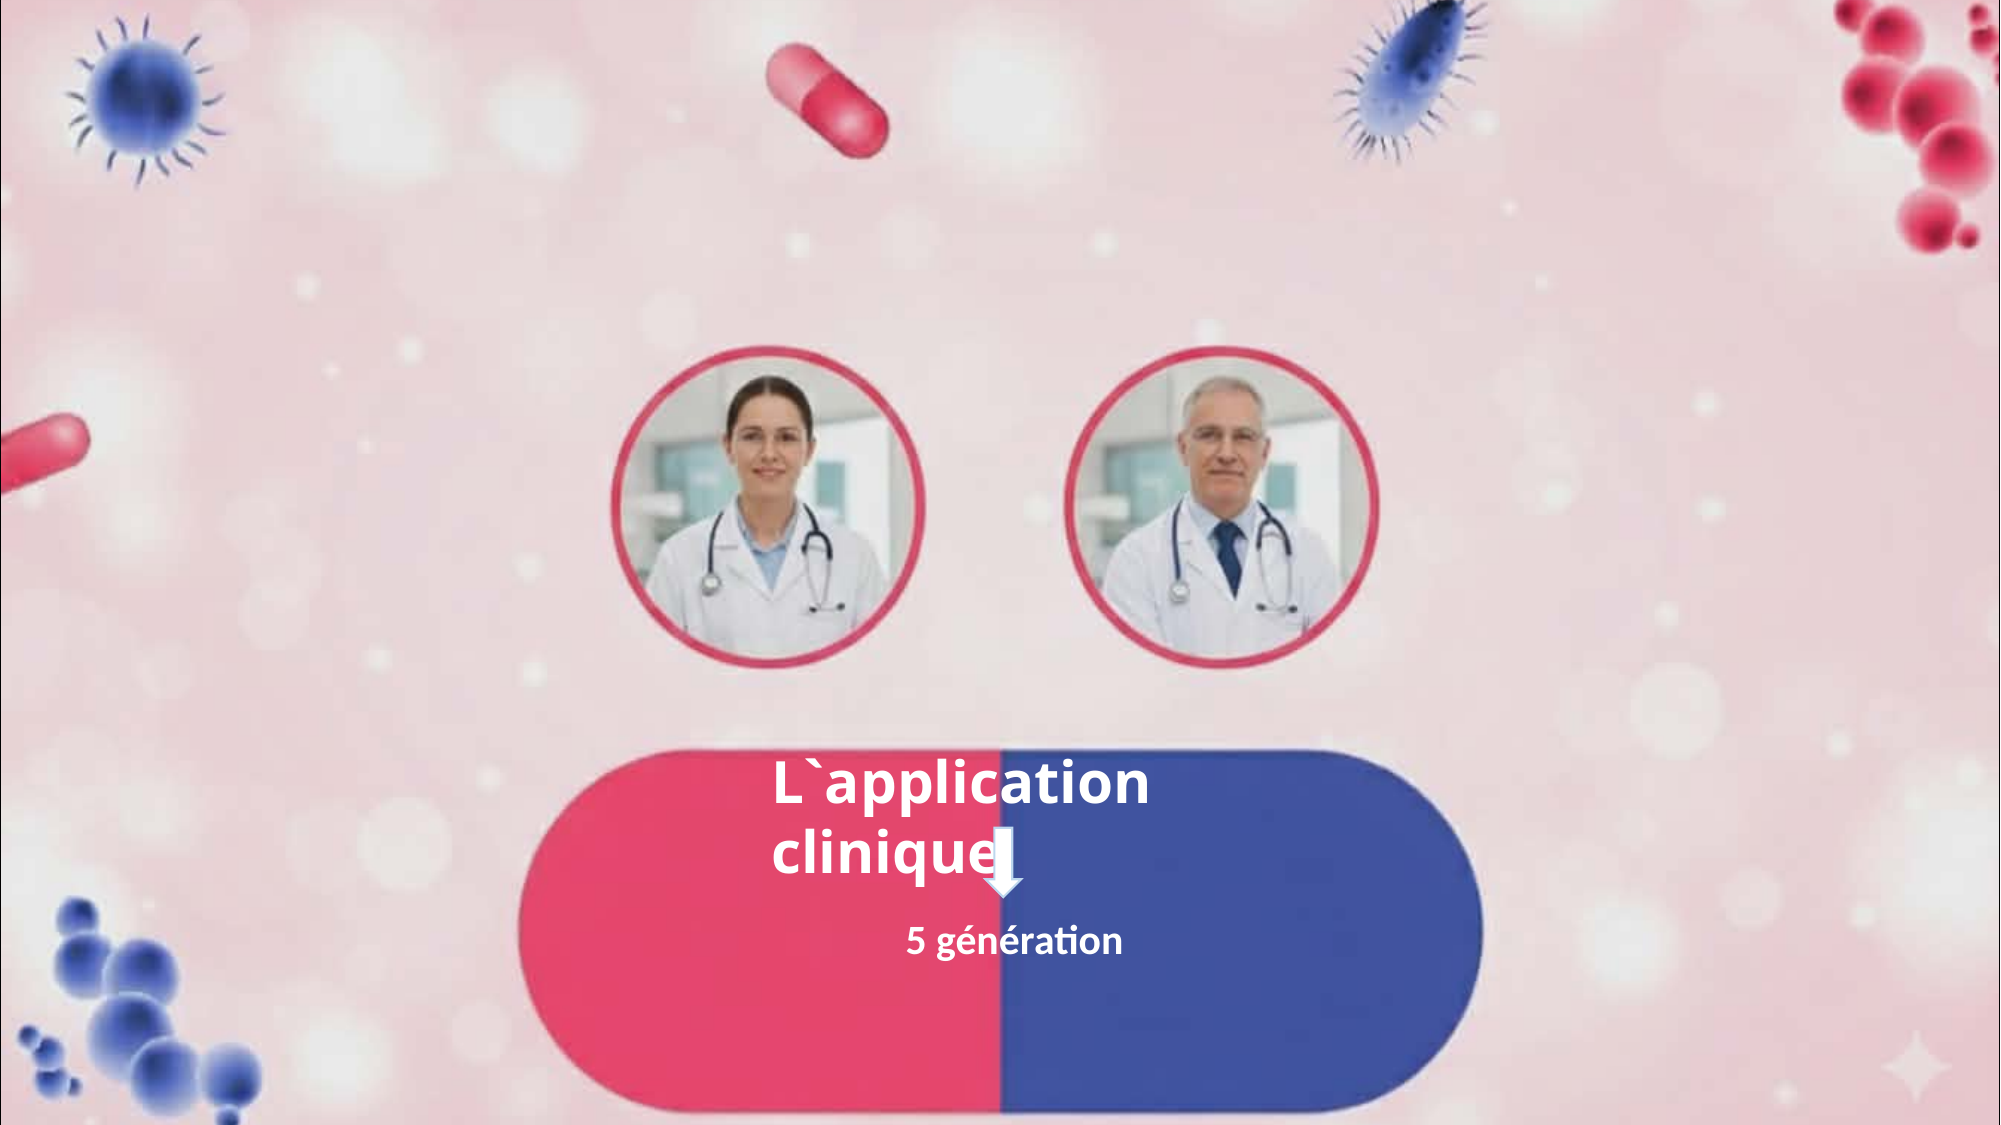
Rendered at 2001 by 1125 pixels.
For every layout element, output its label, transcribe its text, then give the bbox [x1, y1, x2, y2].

text_box [985, 827, 1022, 898]
picture [0, 0, 2000, 1125]
text_box 5 génération [890, 905, 1152, 971]
text_box L`application clinique [756, 738, 1341, 893]
